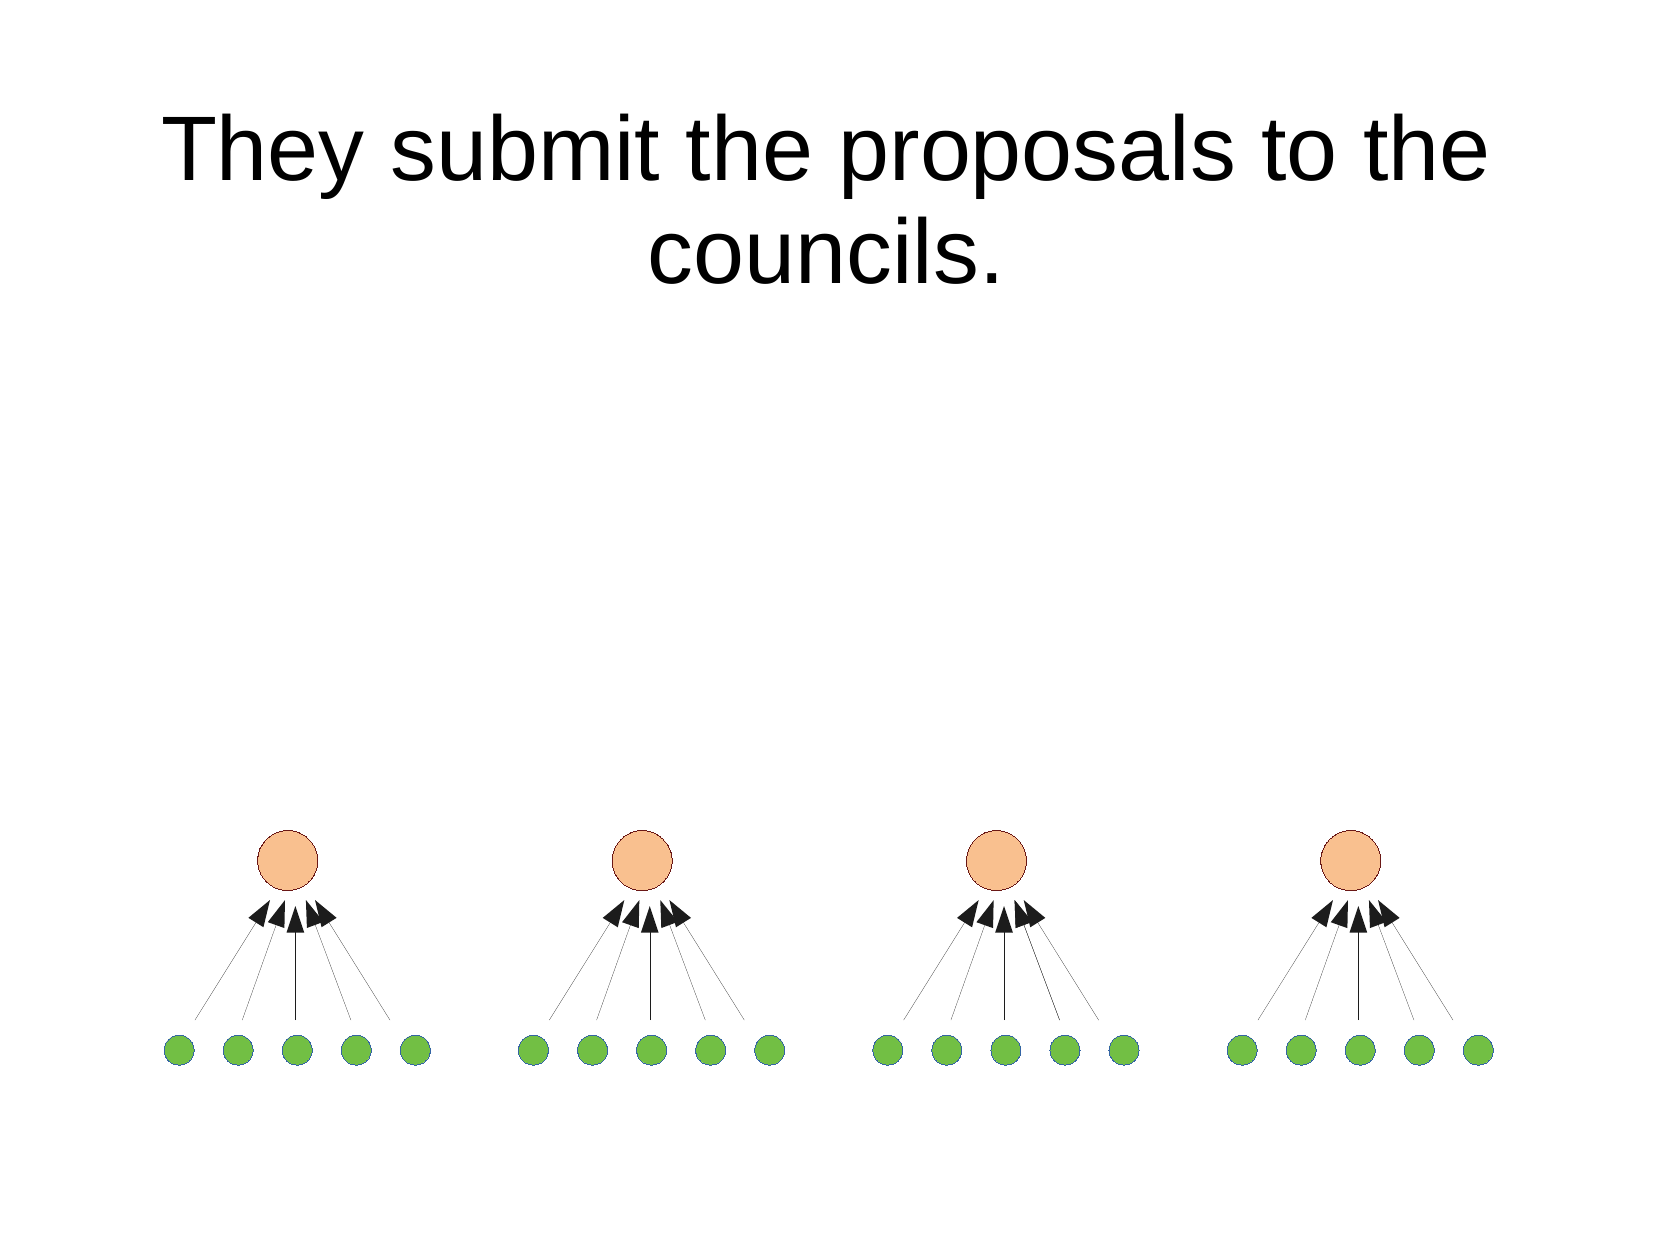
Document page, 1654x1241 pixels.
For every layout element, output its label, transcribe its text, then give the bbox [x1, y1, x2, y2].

text_box [1227, 1035, 1258, 1066]
text_box [1286, 1035, 1317, 1066]
text_box [990, 1035, 1021, 1066]
text_box [1404, 1035, 1435, 1066]
text_box [577, 1035, 608, 1066]
title They submit the proposals to the councils. [82, 96, 1571, 304]
text_box [1320, 830, 1381, 891]
text_box [1463, 1035, 1494, 1066]
text_box [164, 1035, 195, 1066]
text_box [612, 830, 673, 891]
text_box [754, 1035, 785, 1066]
text_box [518, 1035, 549, 1066]
text_box [257, 830, 318, 891]
text_box [1108, 1035, 1140, 1066]
text_box [872, 1035, 903, 1066]
text_box [695, 1035, 726, 1066]
text_box [1049, 1035, 1081, 1066]
text_box [931, 1035, 962, 1066]
text_box [1345, 1035, 1376, 1066]
text_box [636, 1035, 667, 1066]
text_box [223, 1035, 254, 1066]
text_box [400, 1035, 431, 1066]
text_box [282, 1035, 313, 1066]
text_box [341, 1035, 372, 1066]
text_box [966, 830, 1027, 891]
